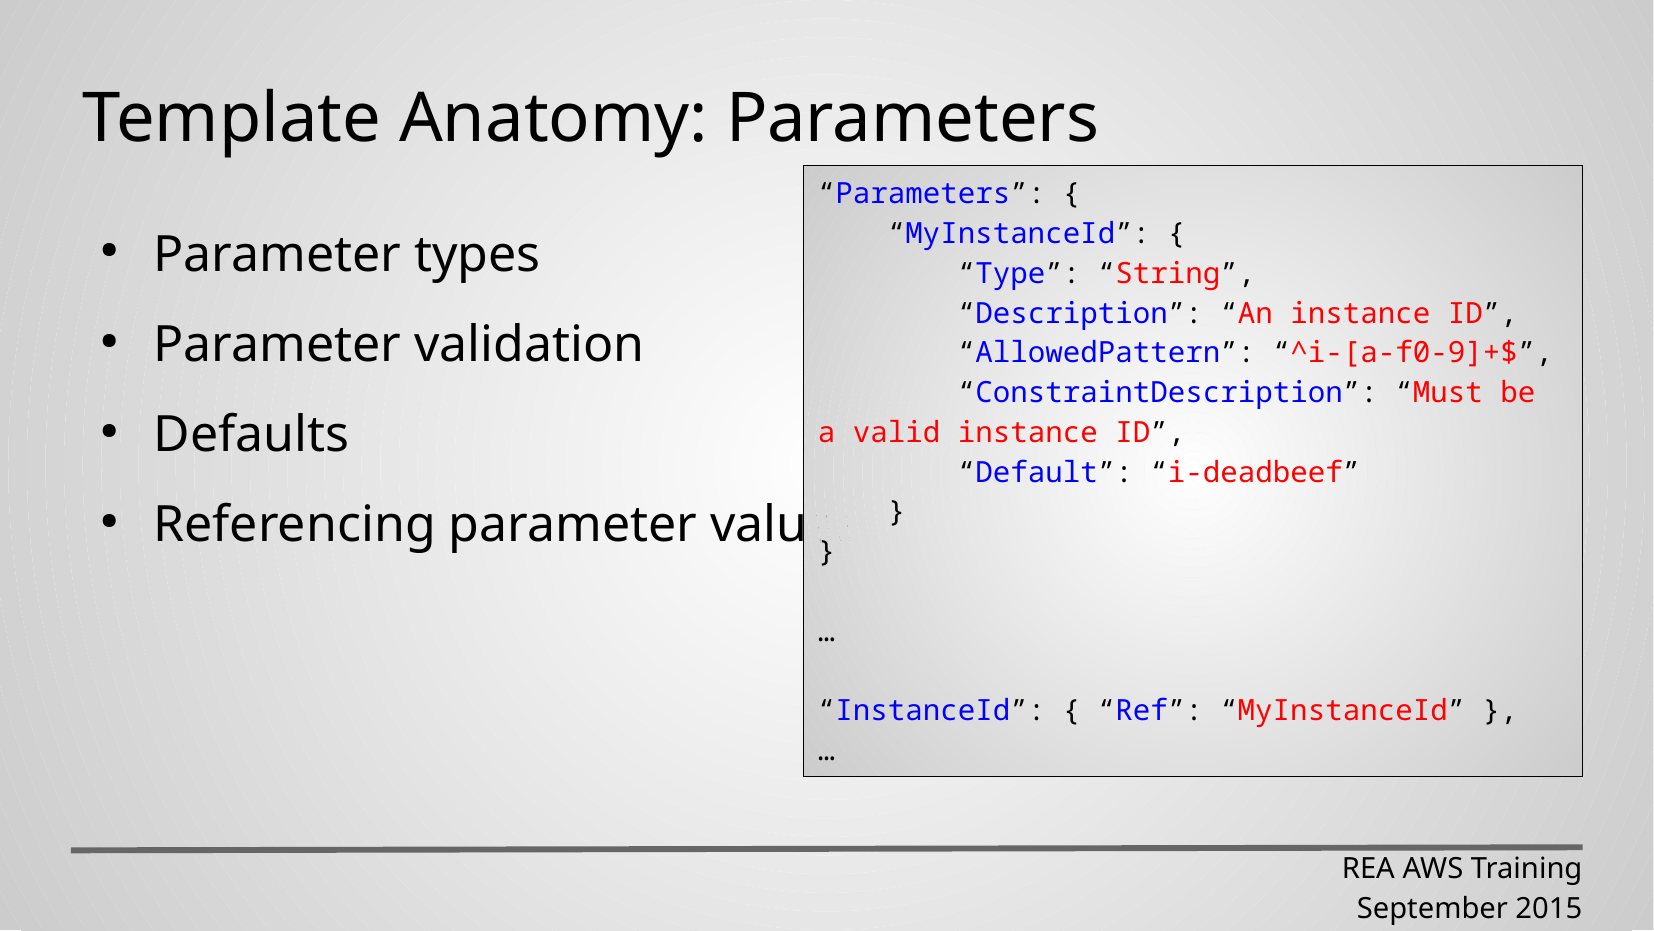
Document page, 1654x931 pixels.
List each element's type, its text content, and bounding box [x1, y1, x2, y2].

list Parameter types Parameter validation Defaults Referencing parameter values [82, 217, 1571, 827]
title Template Anatomy: Parameters [82, 36, 1571, 193]
text_box “Parameters”: { “MyInstanceId”: { “Type”: “String”, “Description”: “An instance ID”, “AllowedPattern”: “^i-[a-f0-9]+$”, “ConstraintDescription”: “Must be a valid instance ID”, “Default”: “i-deadbeef” } } … “InstanceId”: { “Ref”: “MyInstanceId” }, … [803, 165, 1583, 736]
